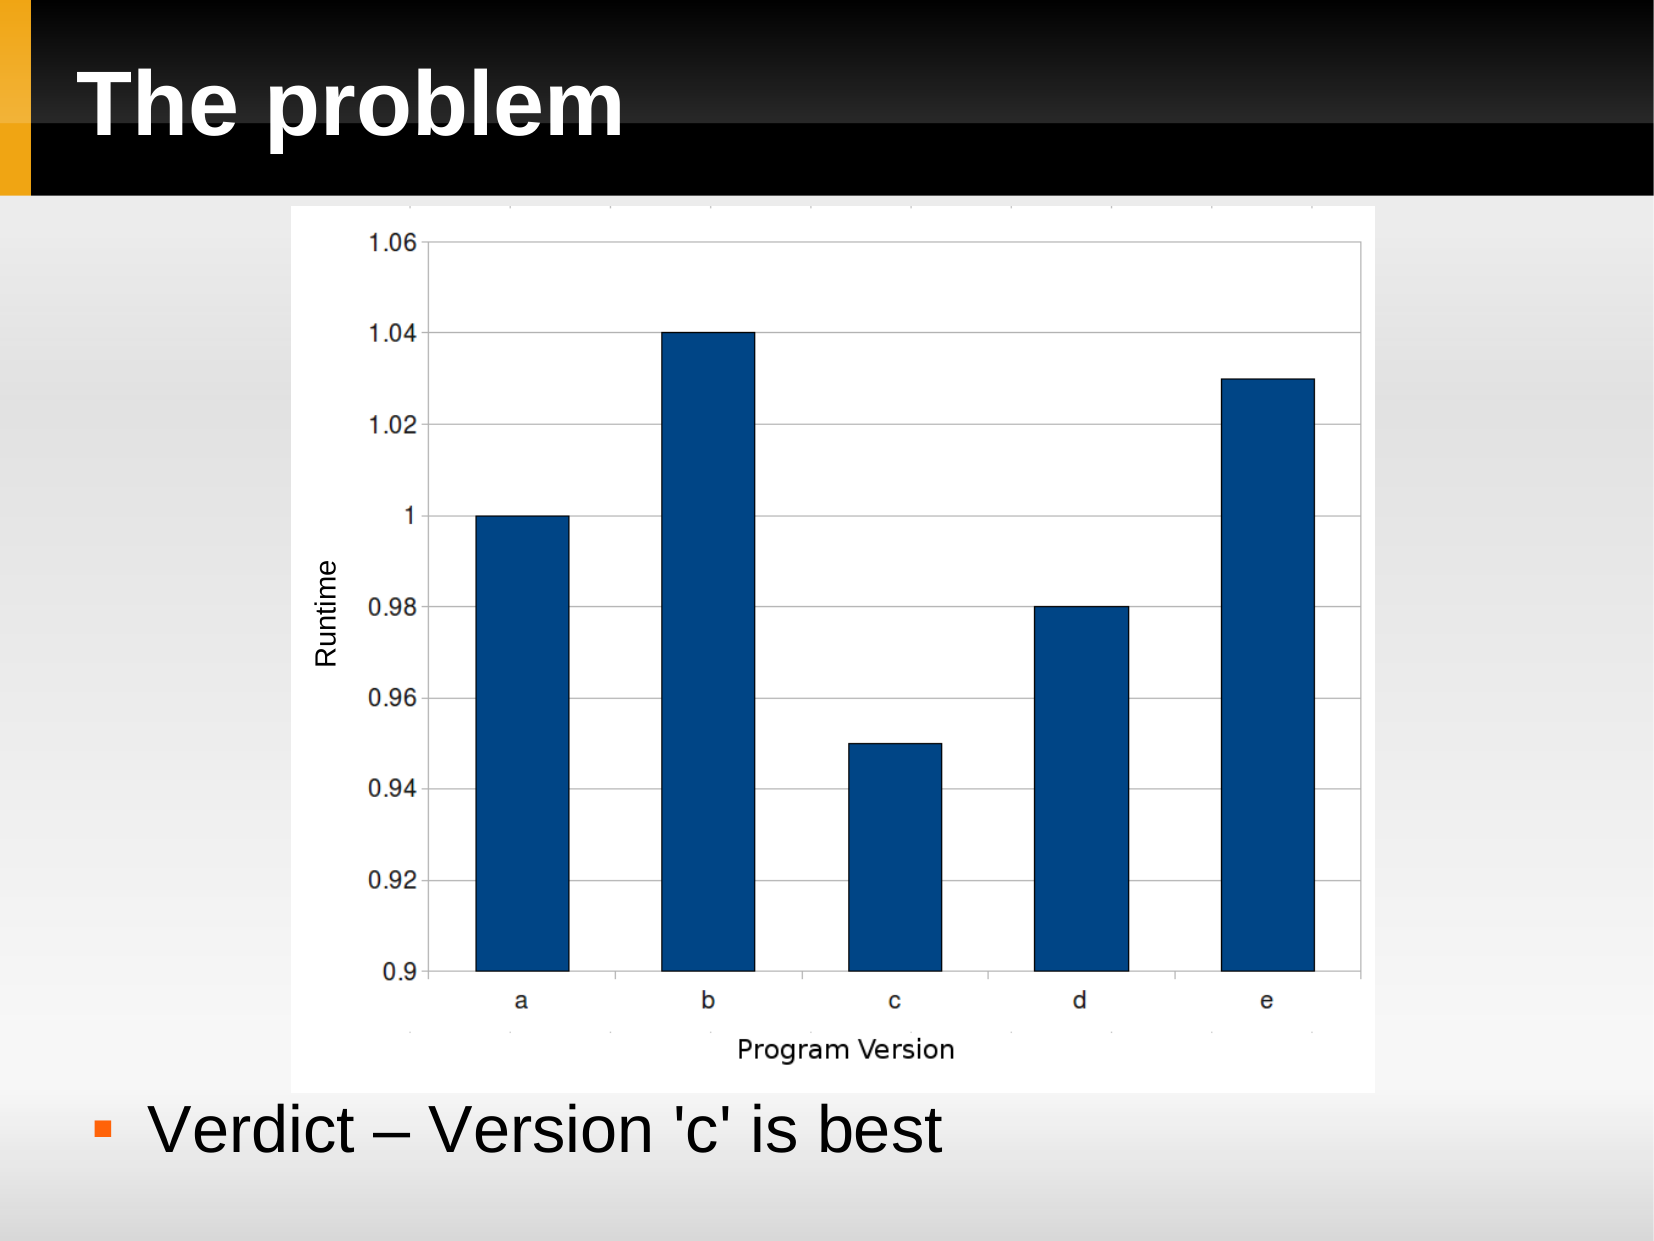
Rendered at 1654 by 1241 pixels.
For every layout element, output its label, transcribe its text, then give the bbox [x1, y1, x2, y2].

picture [0, 0, 1654, 1241]
title The problem [76, 7, 1565, 200]
list Verdict – Version 'c' is best [76, 1092, 1565, 1176]
text_box Runtime [301, 514, 354, 684]
